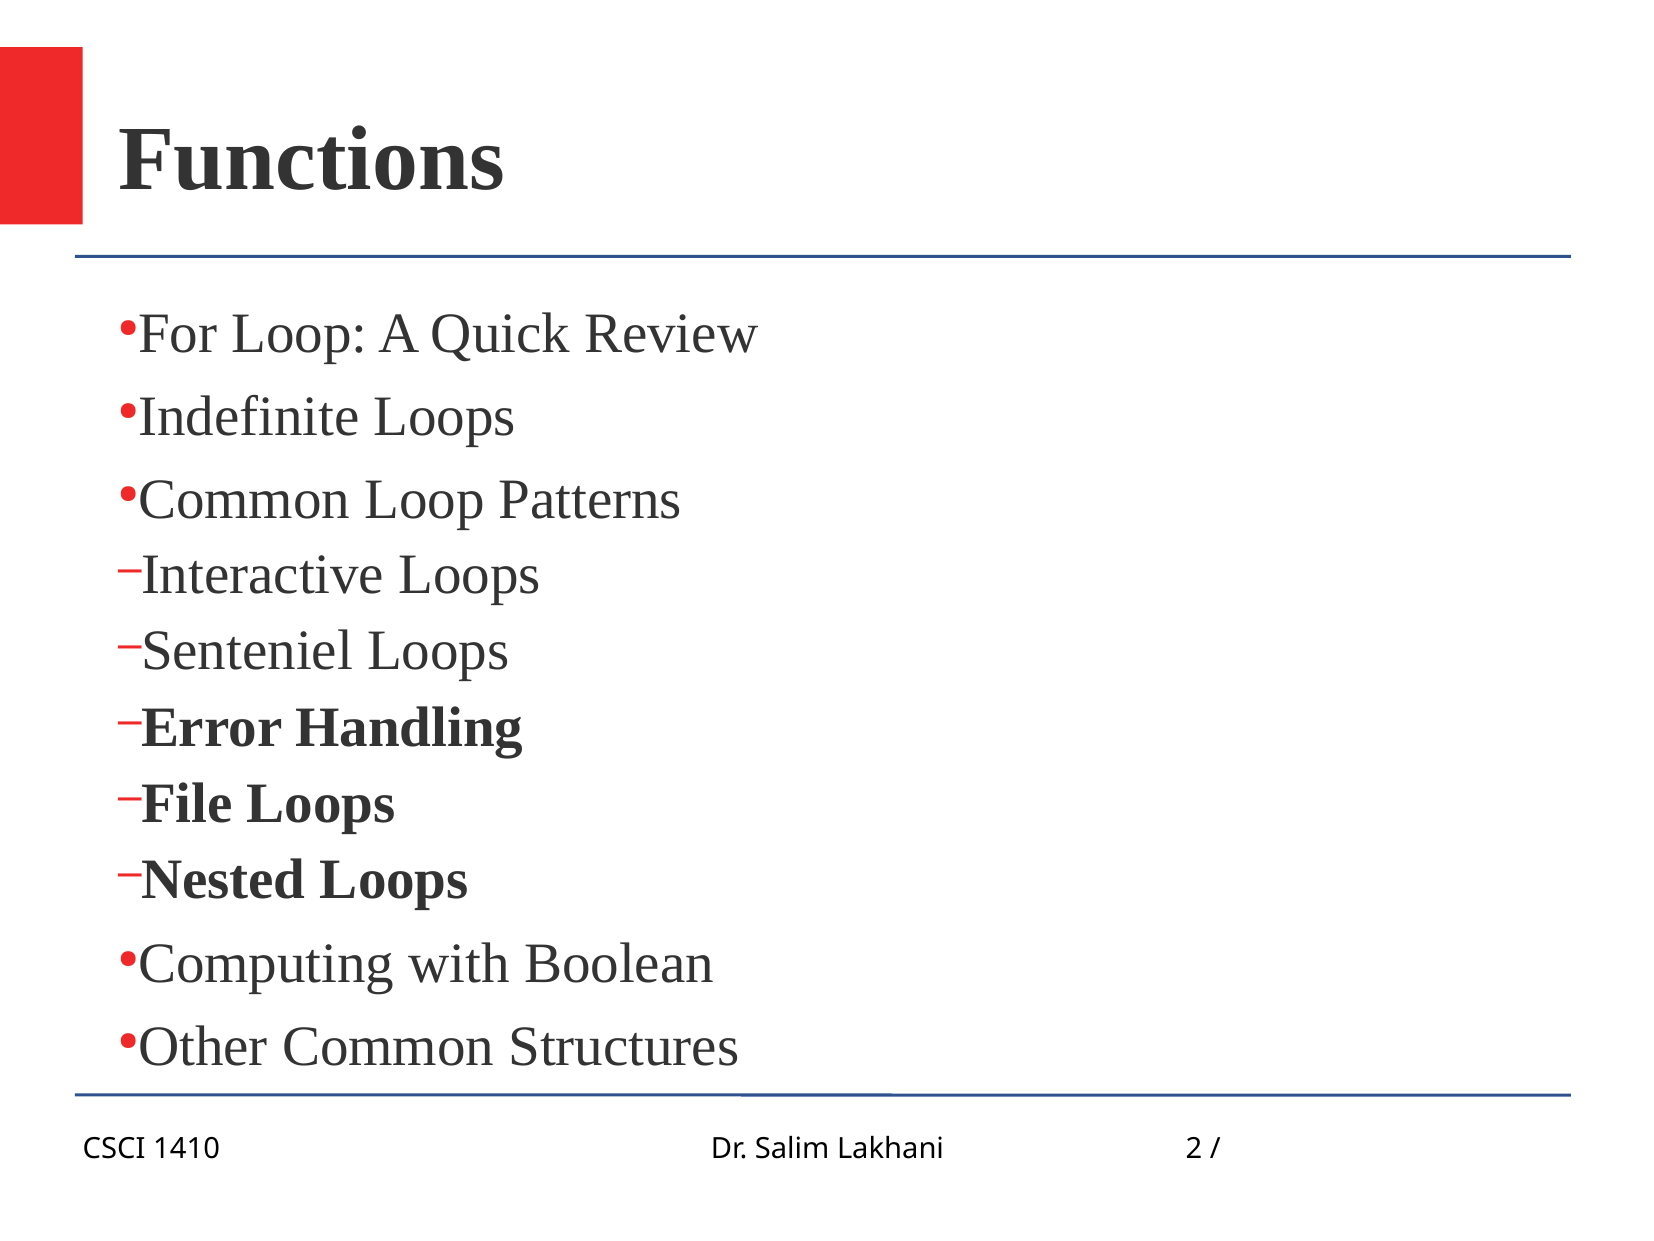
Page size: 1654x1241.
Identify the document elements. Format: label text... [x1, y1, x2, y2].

text_box CSCI 1410 [82, 1129, 468, 1216]
text_box / [1185, 1129, 1571, 1216]
list For Loop: A Quick Review Indefinite Loops Common Loop Patterns Interactive Loops Senteniel Loops Error Handling File Loops Nested Loops Computing with Boolean Other Common Structures [118, 295, 1536, 1080]
text_box Dr. Salim Lakhani [565, 1129, 1090, 1216]
title Functions [118, 49, 1571, 257]
